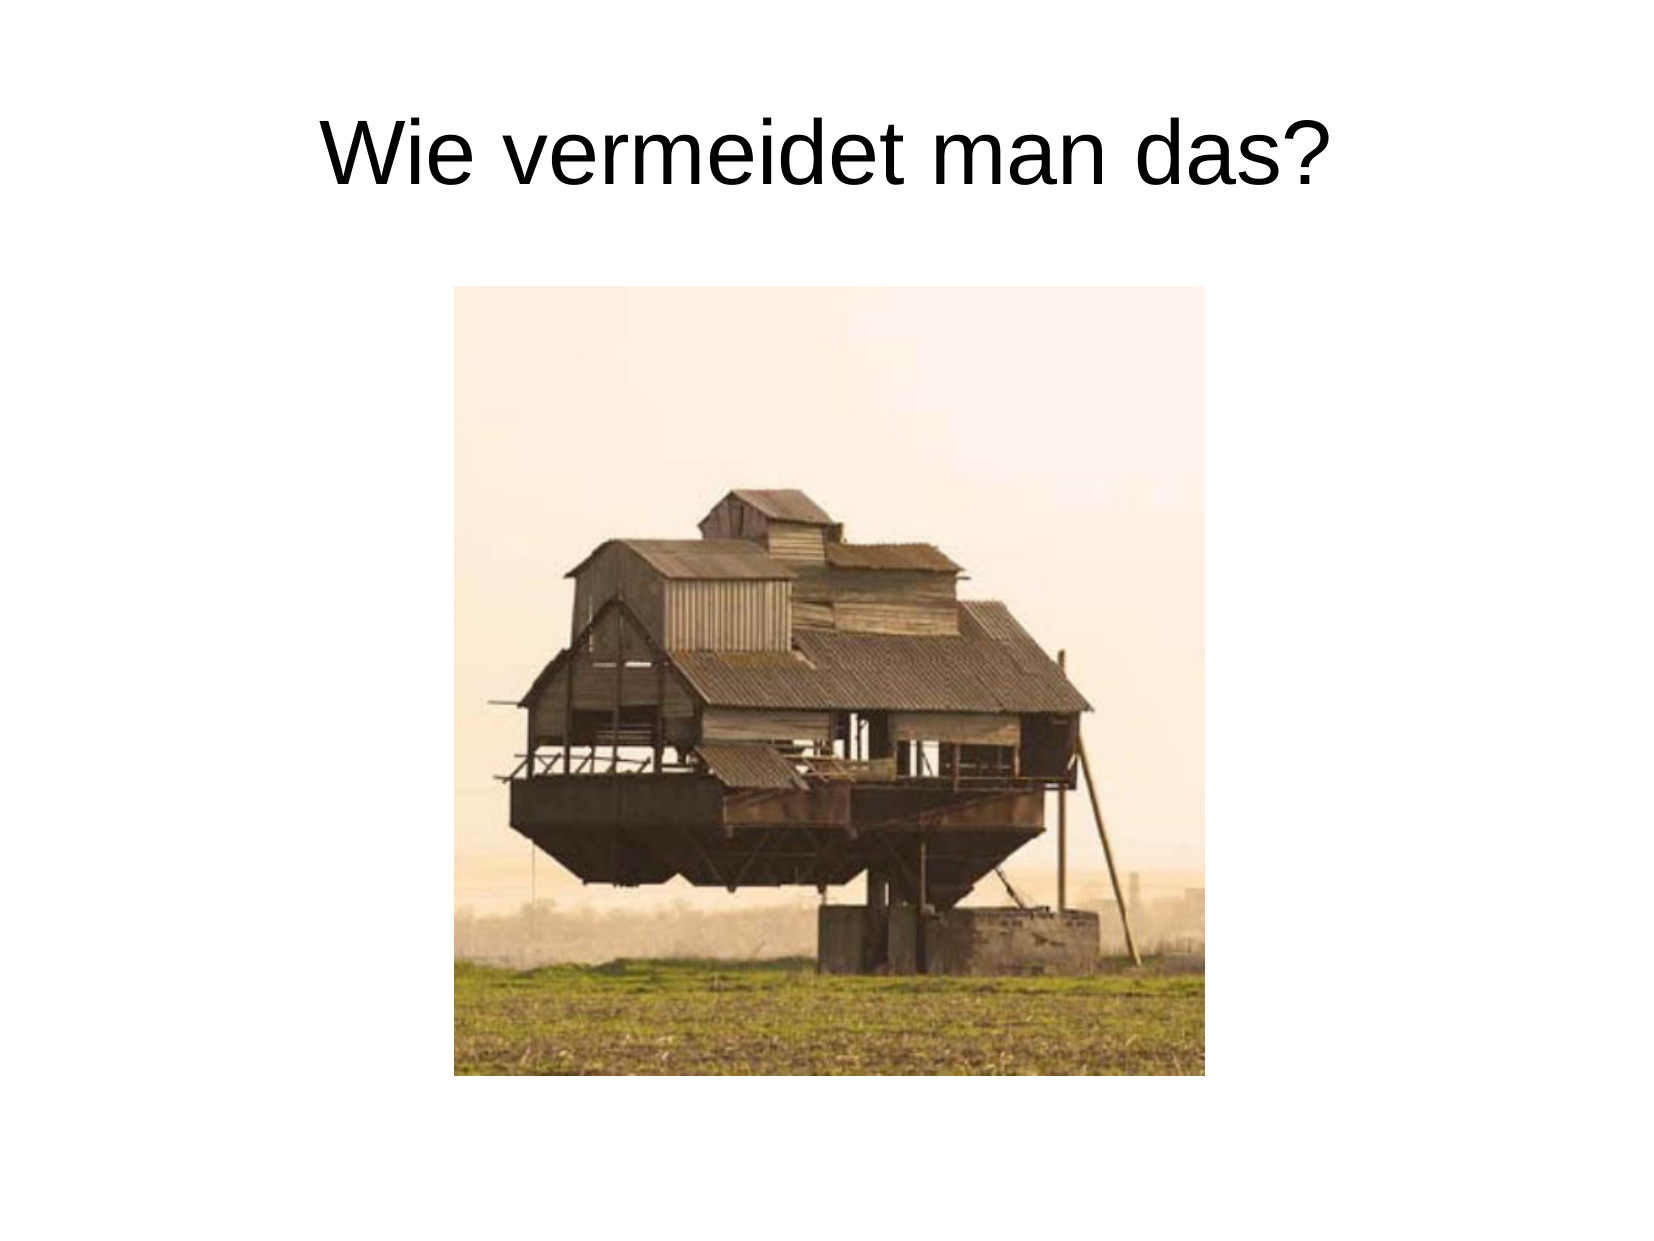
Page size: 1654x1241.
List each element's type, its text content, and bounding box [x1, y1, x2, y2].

picture [454, 286, 1205, 1076]
title Wie vermeidet man das? [82, 49, 1571, 257]
